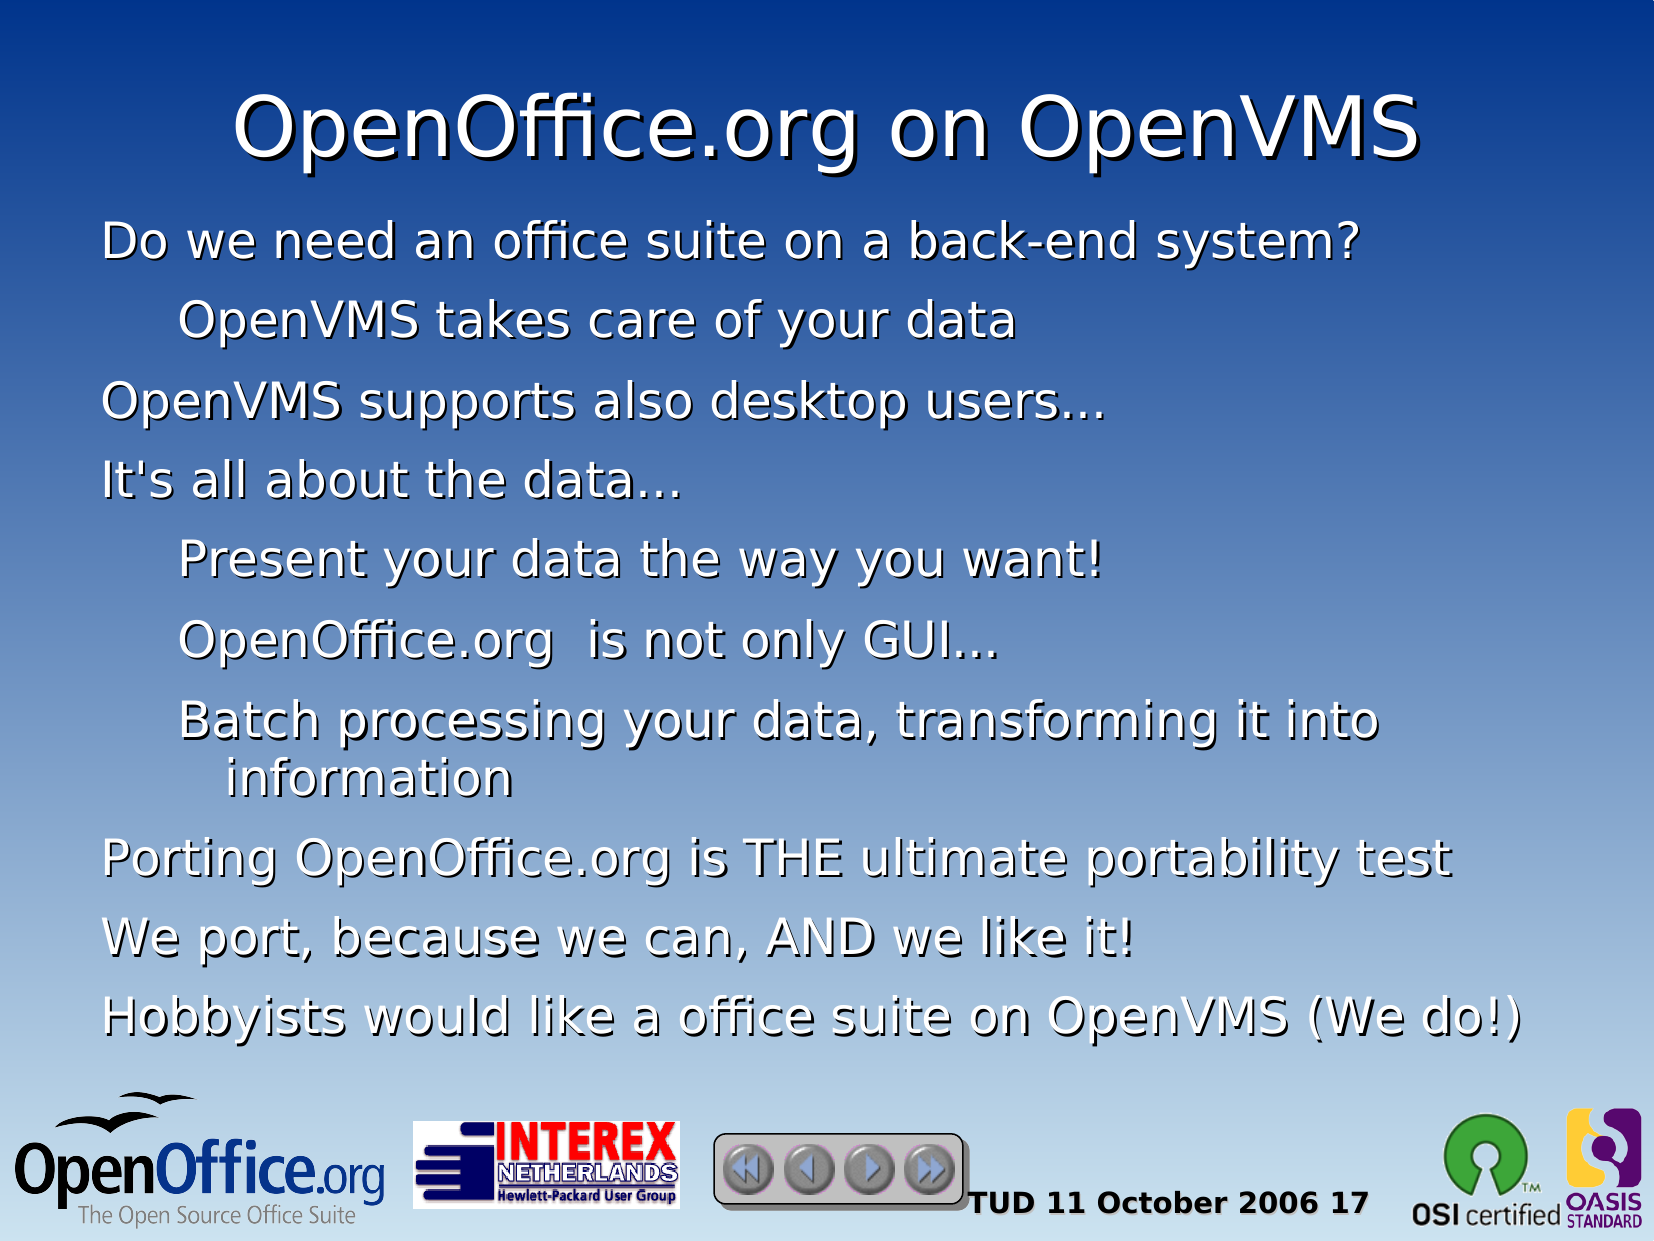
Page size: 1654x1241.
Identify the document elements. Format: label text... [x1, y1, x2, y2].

list Do we need an office suite on a back-end system? OpenVMS takes care of your data OpenVMS supports also desktop users... It's all about the data... Present your data the way you want! OpenOffice.org is not only GUI... Batch processing your data, transforming it into information Porting OpenOffice.org is THE ultimate portability test We port, because we can, AND we like it! Hobbyists would like a office suite on OpenVMS (We do!) [82, 212, 1625, 1069]
title OpenOffice.org on OpenVMS [82, 49, 1571, 207]
picture [15, 1092, 384, 1229]
picture [723, 1144, 774, 1195]
picture [1405, 1102, 1654, 1238]
picture [784, 1144, 835, 1195]
picture [844, 1144, 895, 1195]
picture [413, 1121, 680, 1209]
text_box [714, 1133, 963, 1204]
picture [904, 1144, 955, 1195]
text_box TUD 11 October 2006 32 [974, 1181, 1500, 1241]
